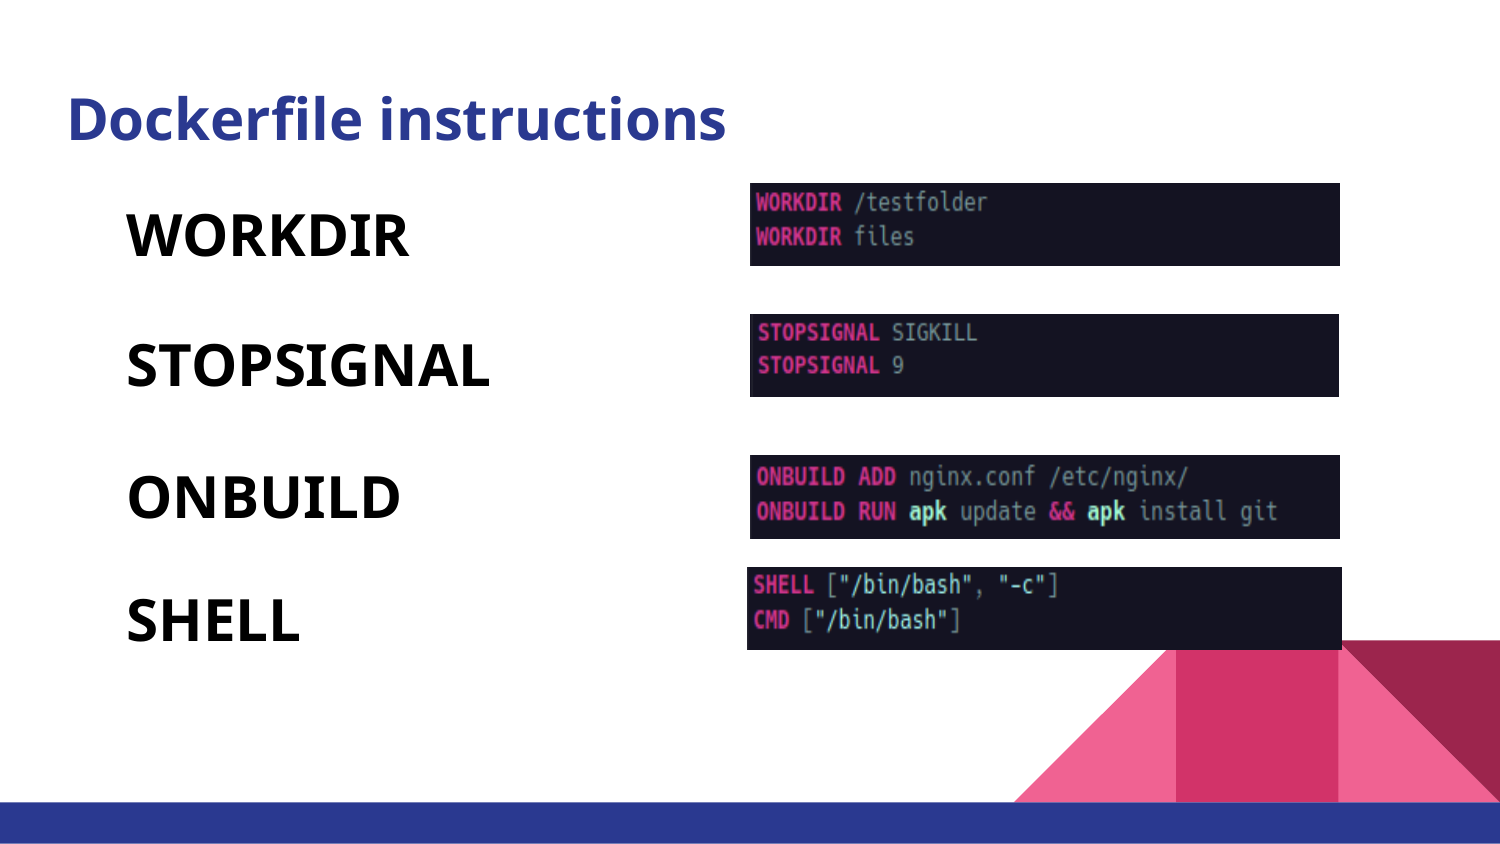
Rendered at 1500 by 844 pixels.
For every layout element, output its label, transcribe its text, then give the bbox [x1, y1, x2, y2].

picture [750, 183, 1340, 266]
title Dockerfile instructions [51, 67, 1449, 167]
picture [750, 455, 1340, 539]
picture [750, 314, 1339, 397]
text_box STOPSIGNAL [111, 312, 577, 413]
text_box WORKDIR [111, 183, 493, 284]
text_box ONBUILD [111, 445, 527, 546]
text_box SHELL [111, 567, 527, 668]
picture [747, 567, 1342, 650]
